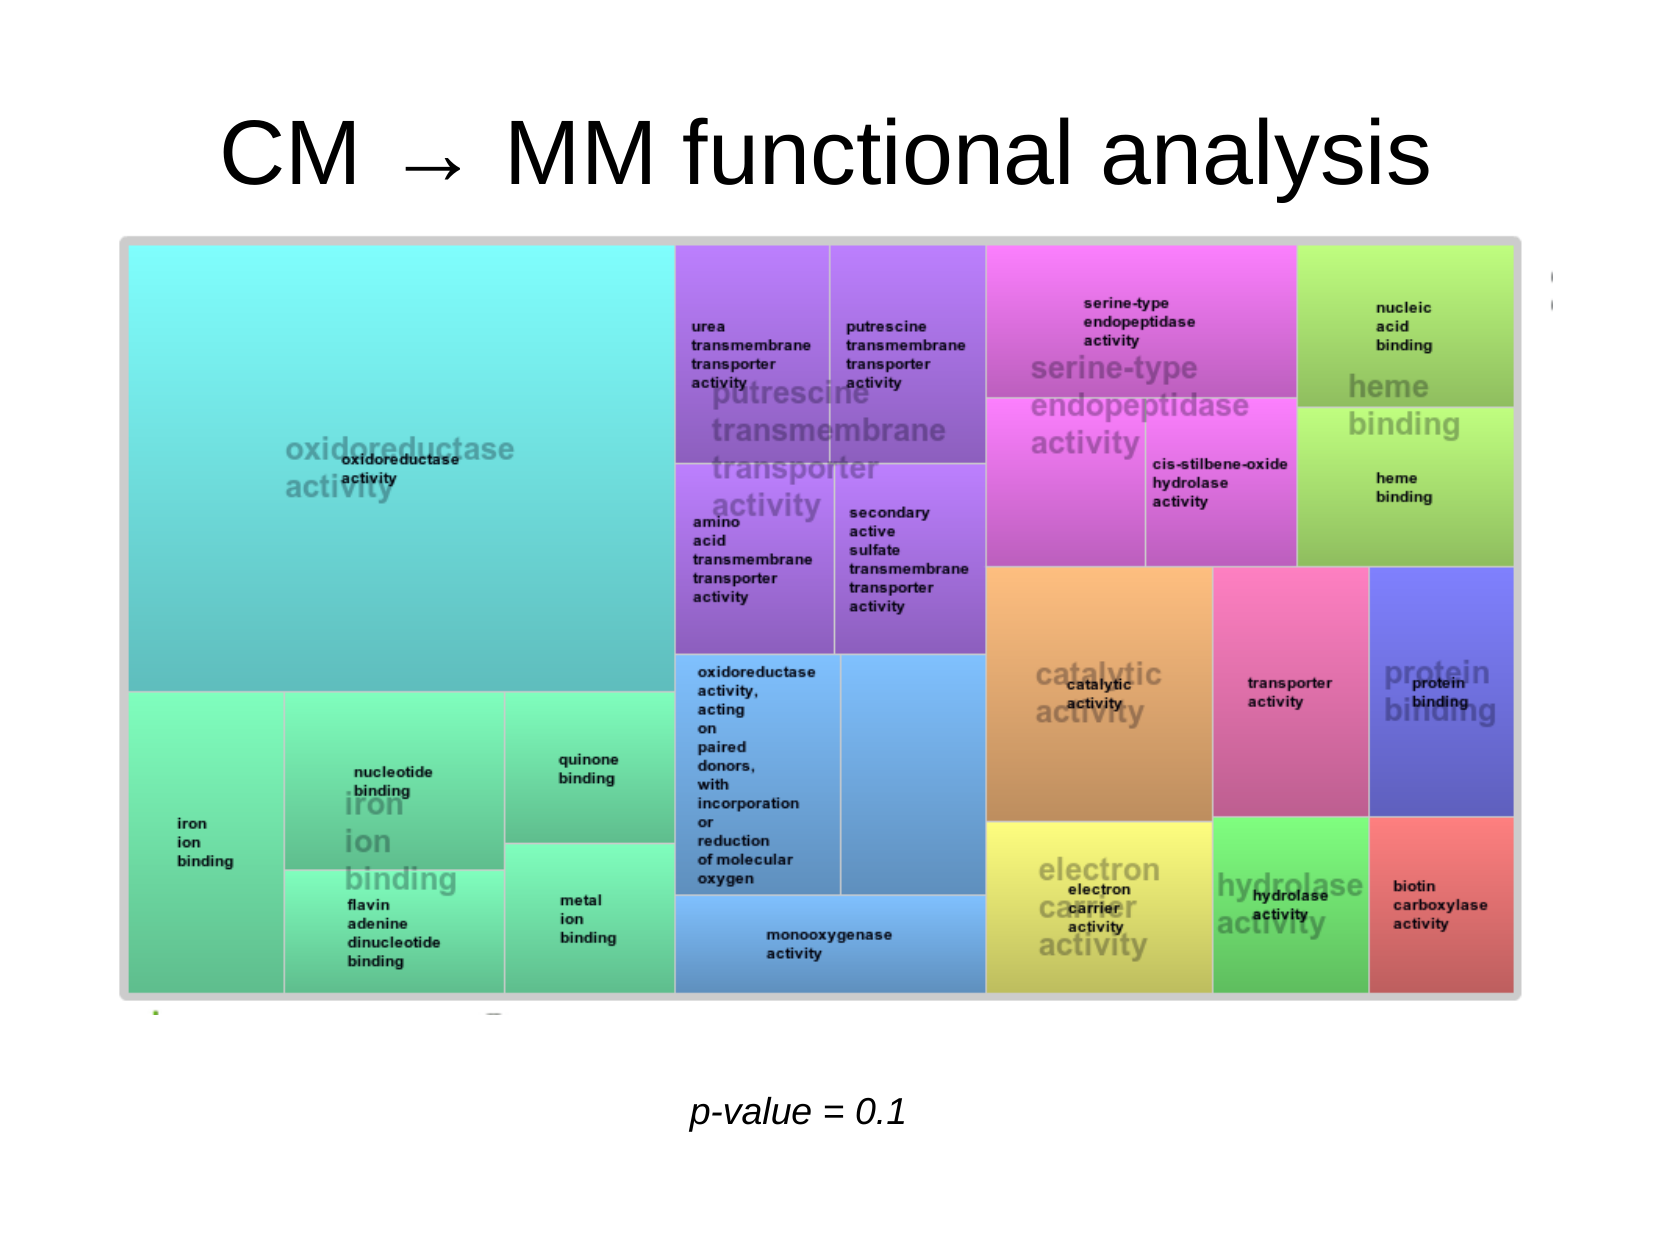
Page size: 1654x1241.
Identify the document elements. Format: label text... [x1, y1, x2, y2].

title CM → MM functional analysis [82, 49, 1571, 257]
text_box p-value = 0.1 [675, 1083, 923, 1141]
picture [104, 227, 1553, 1015]
